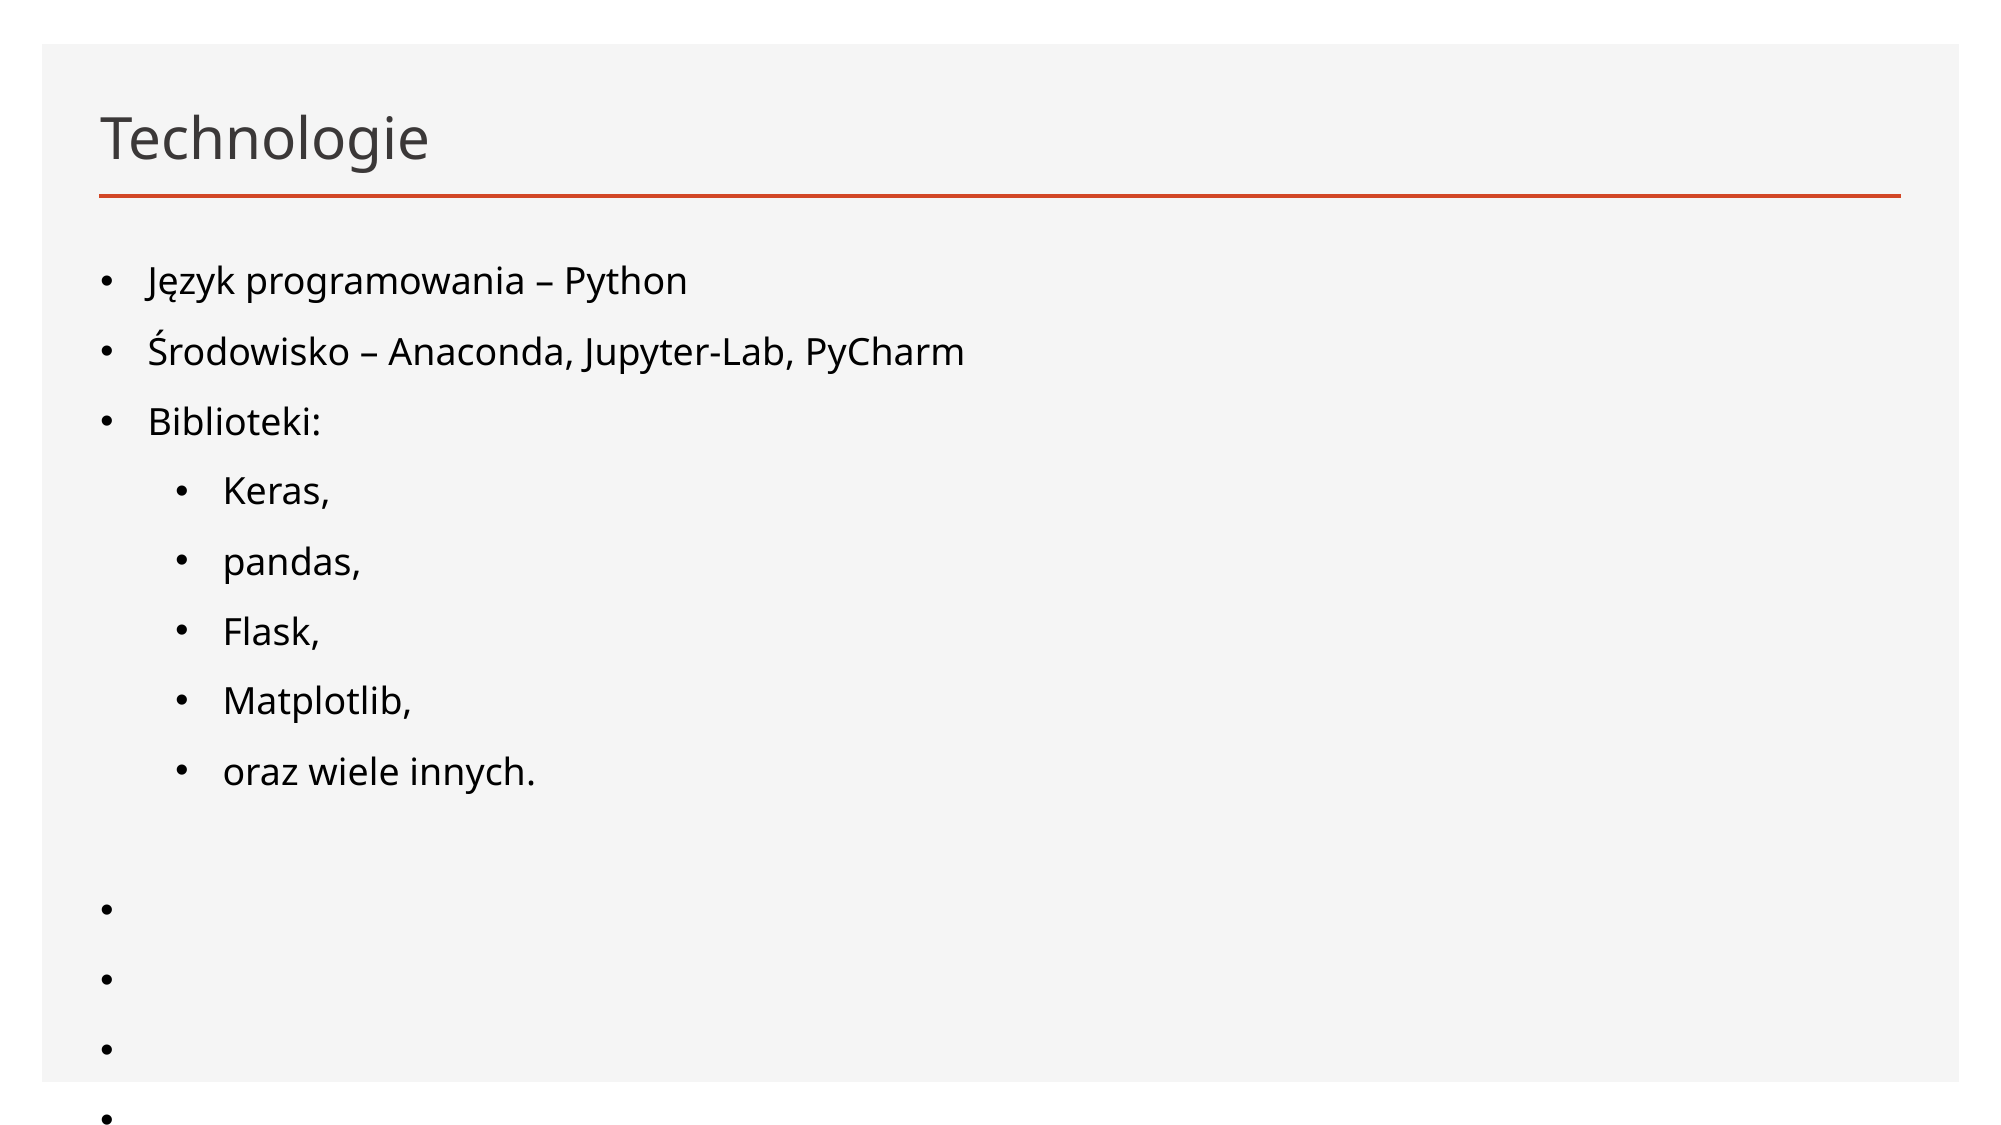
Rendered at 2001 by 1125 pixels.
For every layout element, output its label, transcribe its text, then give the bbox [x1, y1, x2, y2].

text_box Język programowania – Python Środowisko – Anaconda, Jupyter-Lab, PyCharm Biblioteki: Keras, pandas, Flask, Matplotlib, oraz wiele innych. [85, 250, 1658, 1013]
title Technologie [85, 73, 1214, 179]
